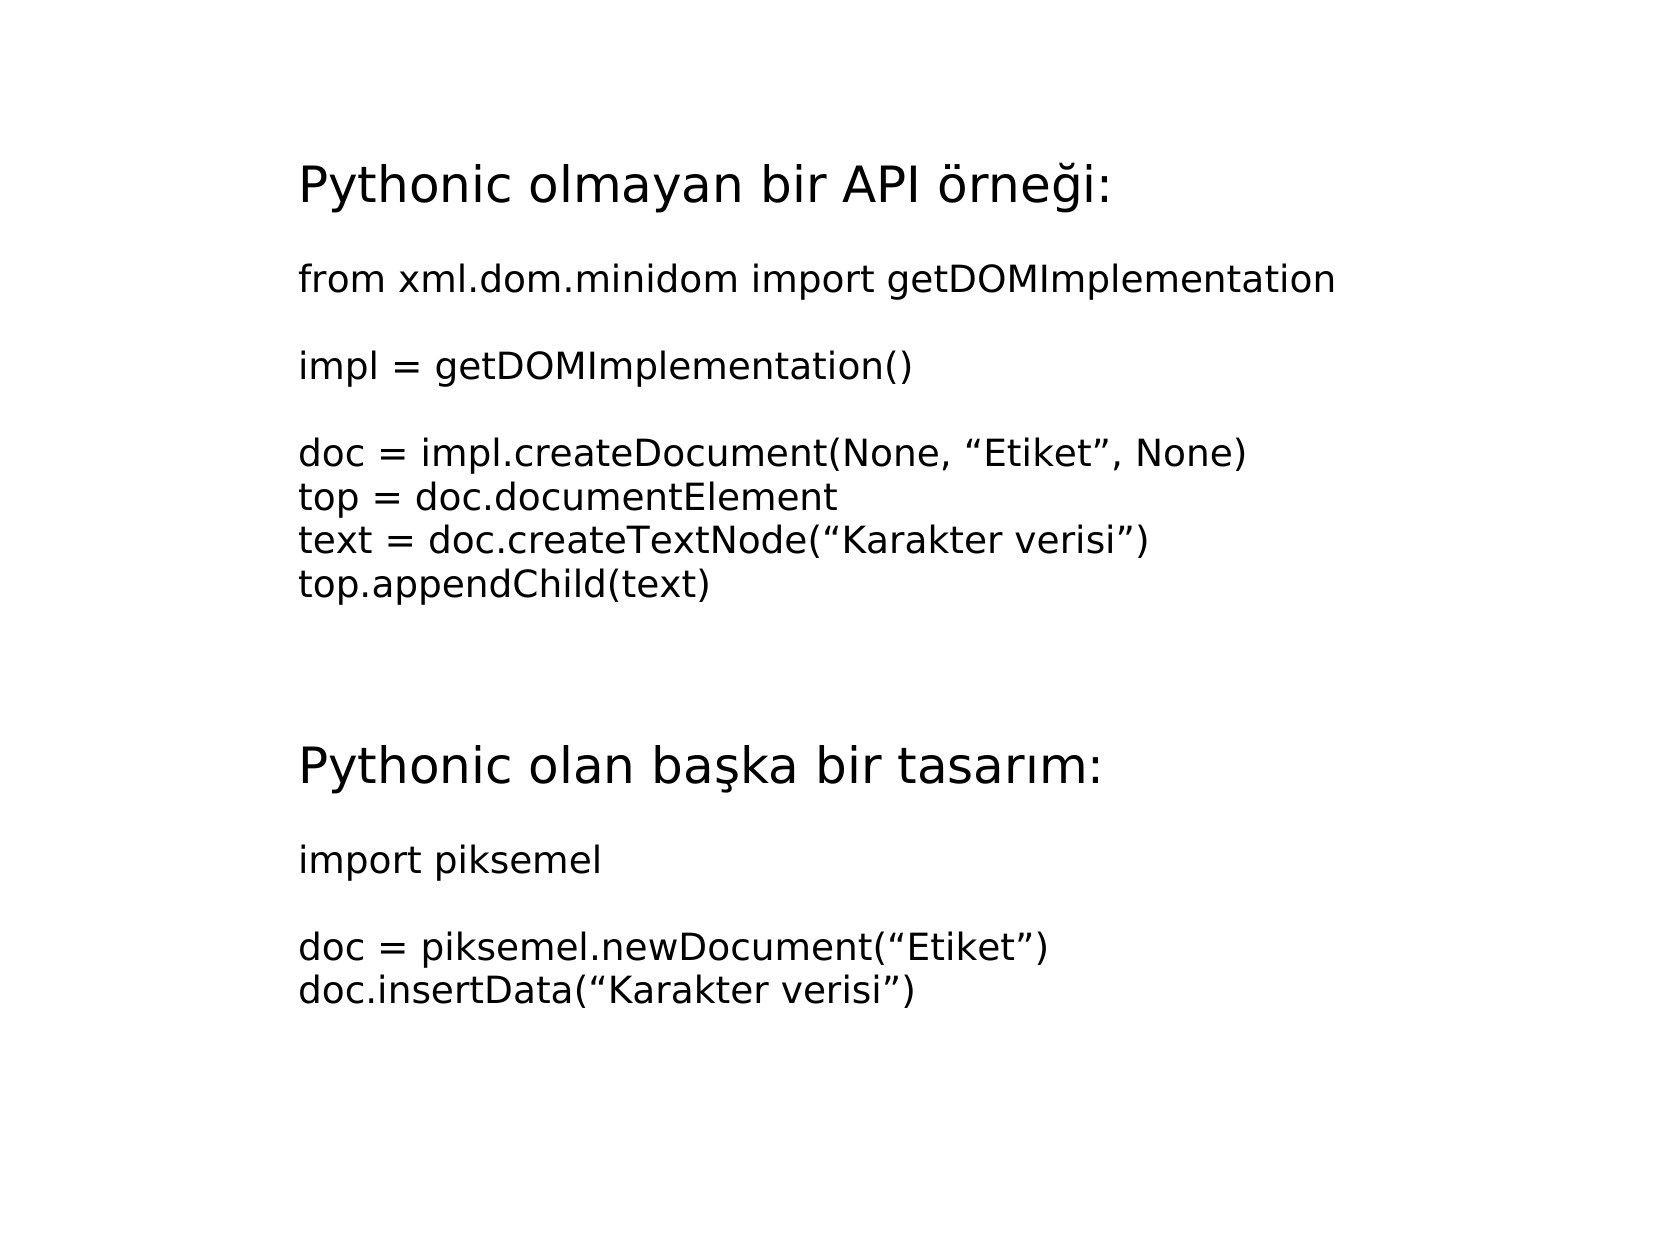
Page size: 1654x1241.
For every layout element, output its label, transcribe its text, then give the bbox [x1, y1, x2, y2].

text_box Pythonic olmayan bir API örneği: from xml.dom.minidom import getDOMImplementation impl = getDOMImplementation() doc = impl.createDocument(None, “Etiket”, None) top = doc.documentElement text = doc.createTextNode(“Karakter verisi”) top.appendChild(text) Pythonic olan başka bir tasarım: import piksemel doc = piksemel.newDocument(“Etiket”) doc.insertData(“Karakter verisi”) [283, 148, 1353, 1021]
